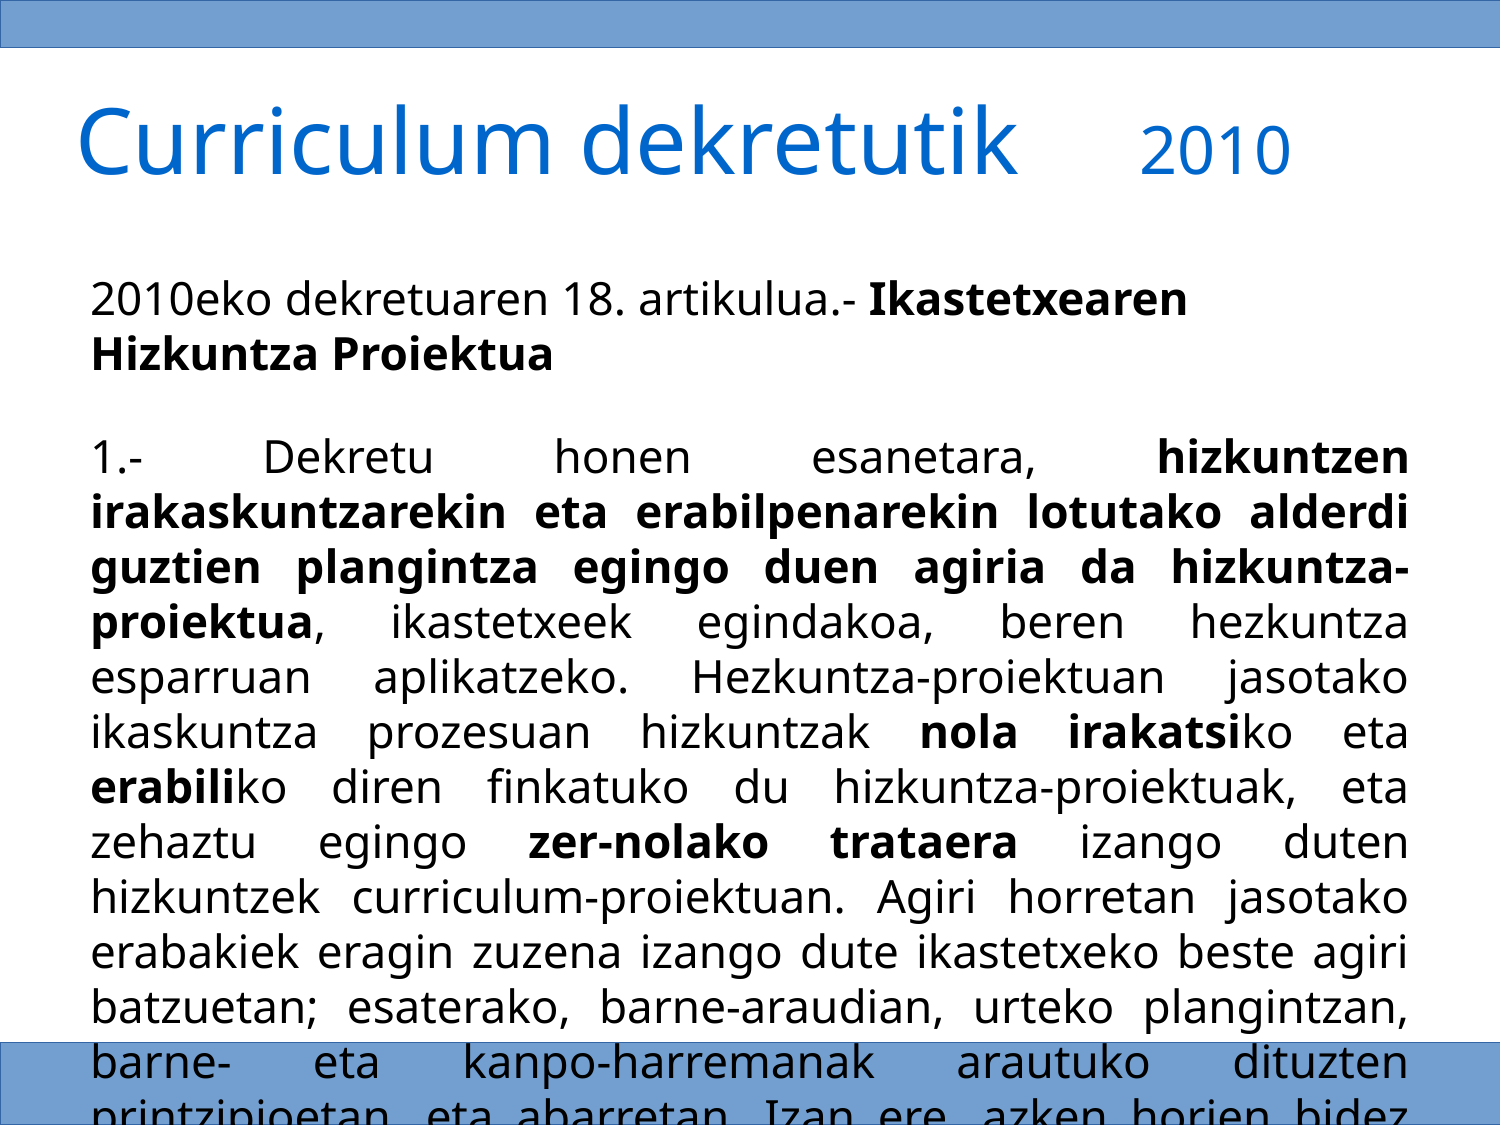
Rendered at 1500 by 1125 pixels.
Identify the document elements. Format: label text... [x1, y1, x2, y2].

title Curriculum dekretutik 2010 [75, 45, 1425, 233]
list 2010eko dekretuaren 18. artikulua.- Ikastetxearen Hizkuntza Proiektua 1.- Dekretu honen esanetara, hizkuntzen irakaskuntzarekin eta erabilpenarekin lotutako alderdi guztien plangintza egingo duen agiria da hizkuntza-proiektua, ikastetxeek egindakoa, beren hezkuntza esparruan aplikatzeko. Hezkuntza-proiektuan jasotako ikaskuntza prozesuan hizkuntzak nola irakatsiko eta erabiliko diren finkatuko du hizkuntza-proiektuak, eta zehaztu egingo zer-nolako trataera izango duten hizkuntzek curriculum-proiektuan. Agiri horretan jasotako erabakiek eragin zuzena izango dute ikastetxeko beste agiri batzuetan; esaterako, barne-araudian, urteko plangintzan, barne- eta kanpo-harremanak arautuko dituzten printzipioetan, eta abarretan. Izan ere, azken horien bidez gauzatuko dira hizkuntza-proiektuan adostutako printzipioak. [75, 262, 1425, 1005]
